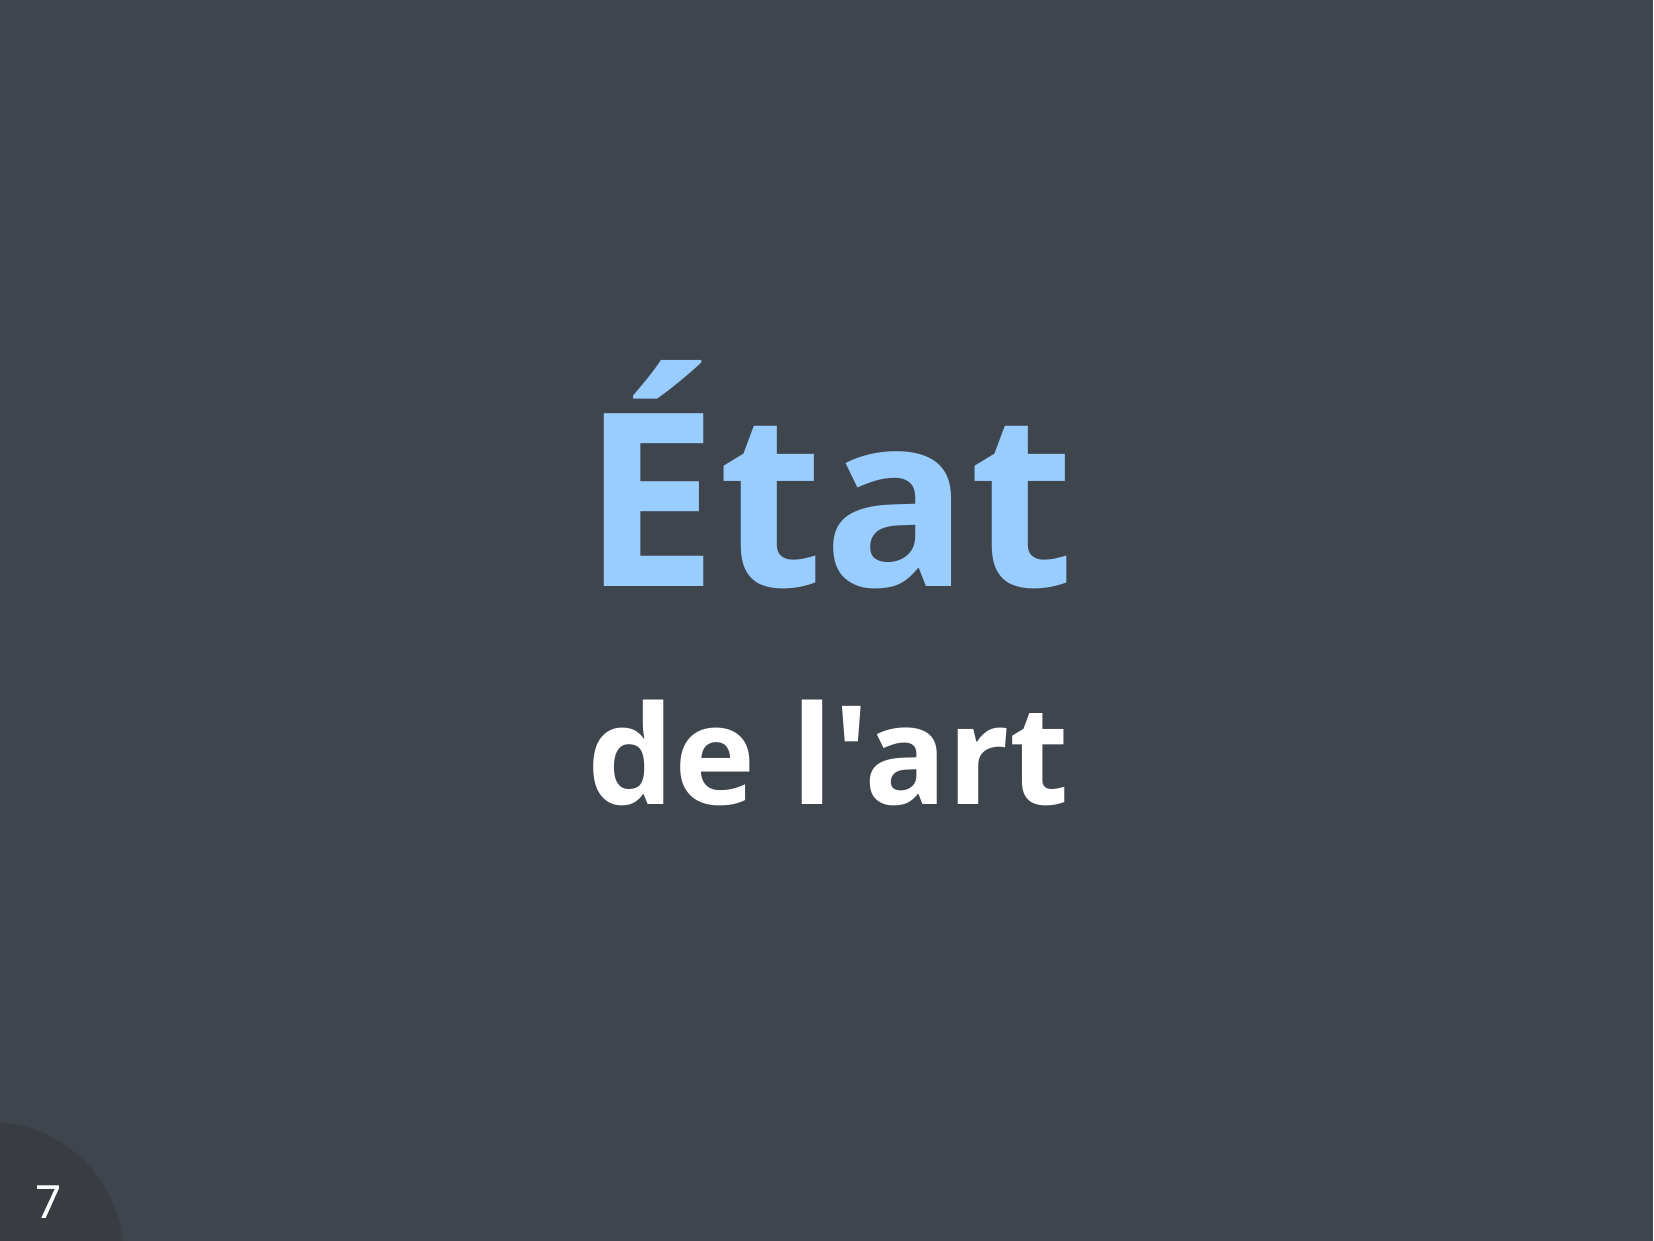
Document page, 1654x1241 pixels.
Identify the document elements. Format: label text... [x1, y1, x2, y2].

title État de l'art [84, 373, 1573, 799]
